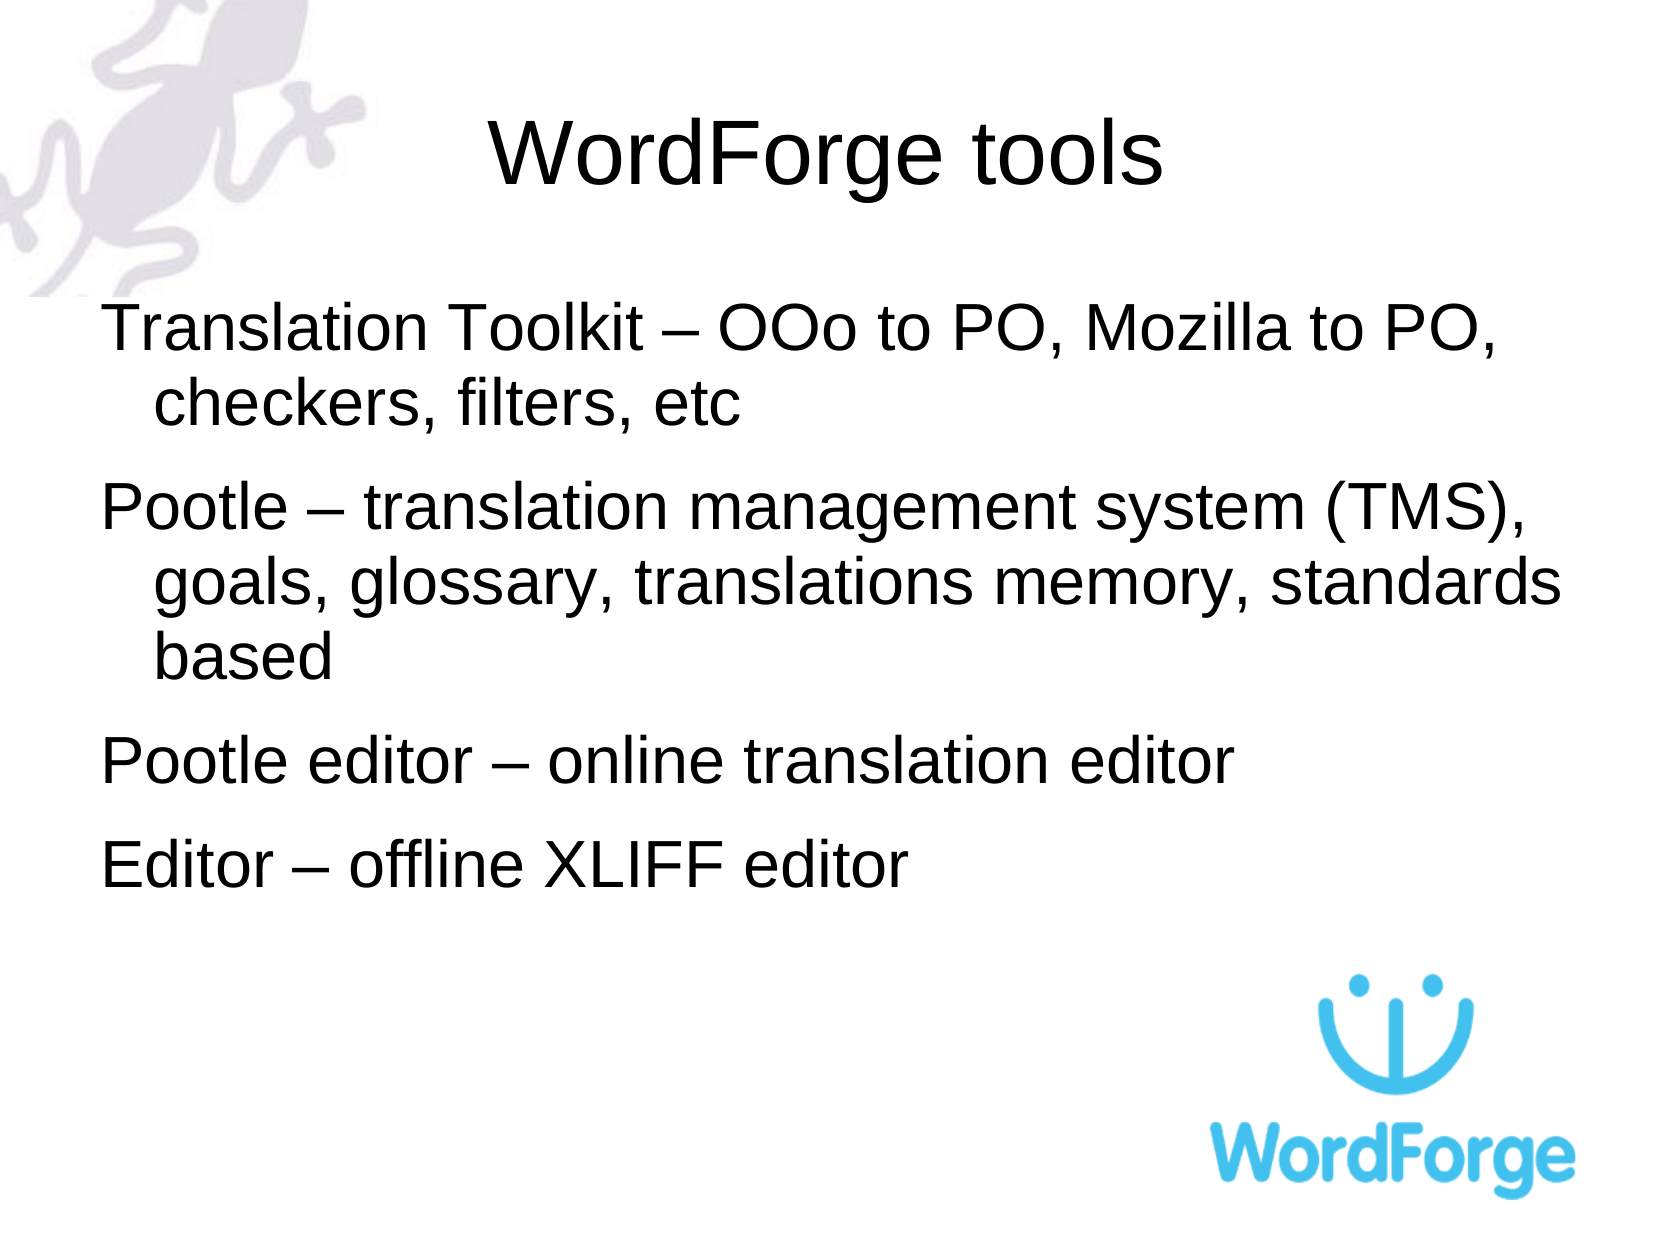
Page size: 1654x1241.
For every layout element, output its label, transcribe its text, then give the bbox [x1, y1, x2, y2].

title WordForge tools [82, 49, 1571, 257]
picture [0, 0, 391, 297]
list Translation Toolkit – OOo to PO, Mozilla to PO, checkers, filters, etc Pootle – translation management system (TMS), goals, glossary, translations memory, standards based Pootle editor – online translation editor Editor – offline XLIFF editor [82, 290, 1571, 1109]
picture [1210, 974, 1576, 1200]
